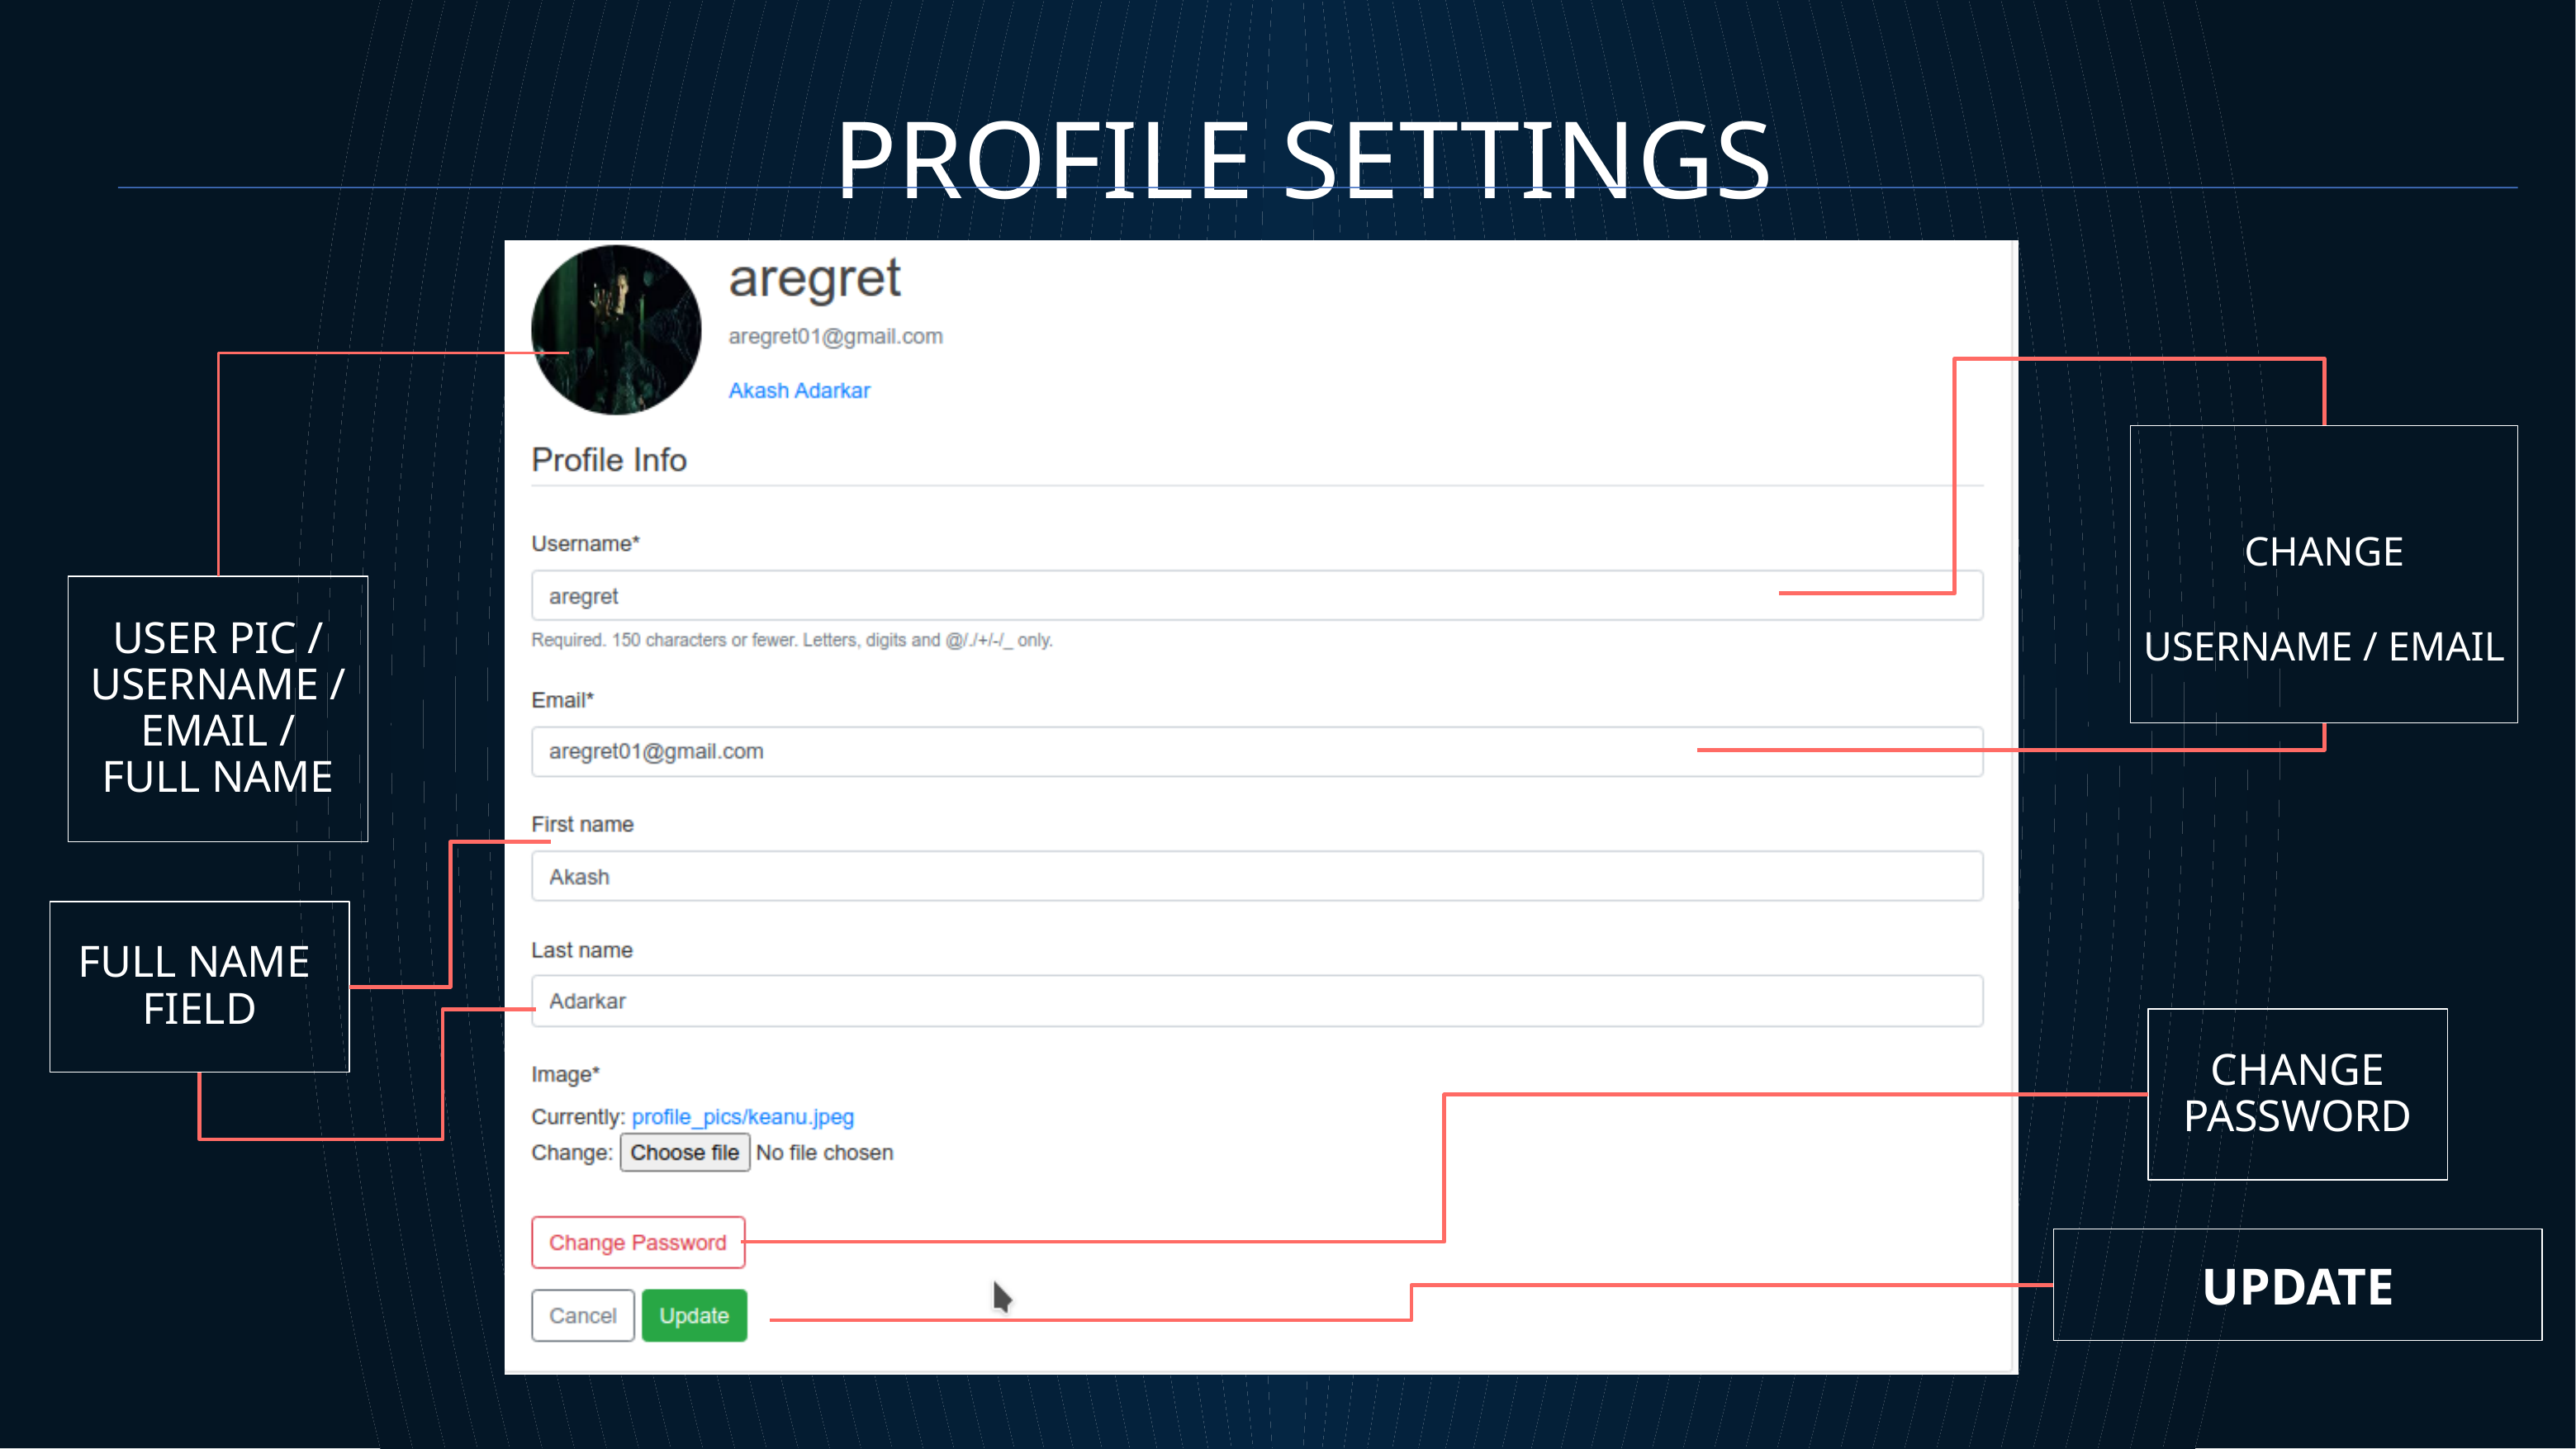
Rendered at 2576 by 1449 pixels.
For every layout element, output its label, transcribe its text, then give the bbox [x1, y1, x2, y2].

title FULL NAME FIELD [50, 901, 350, 1073]
title CHANGE PASSWORD [2147, 1009, 2448, 1181]
title CHANGE USERNAME / EMAIL [2130, 425, 2518, 723]
title USER PIC / USERNAME / EMAIL / FULL NAME [68, 575, 368, 842]
text_box UPDATE [2053, 1229, 2543, 1341]
picture [505, 240, 2019, 1375]
title PROFILE SETTINGS [103, 57, 2504, 228]
